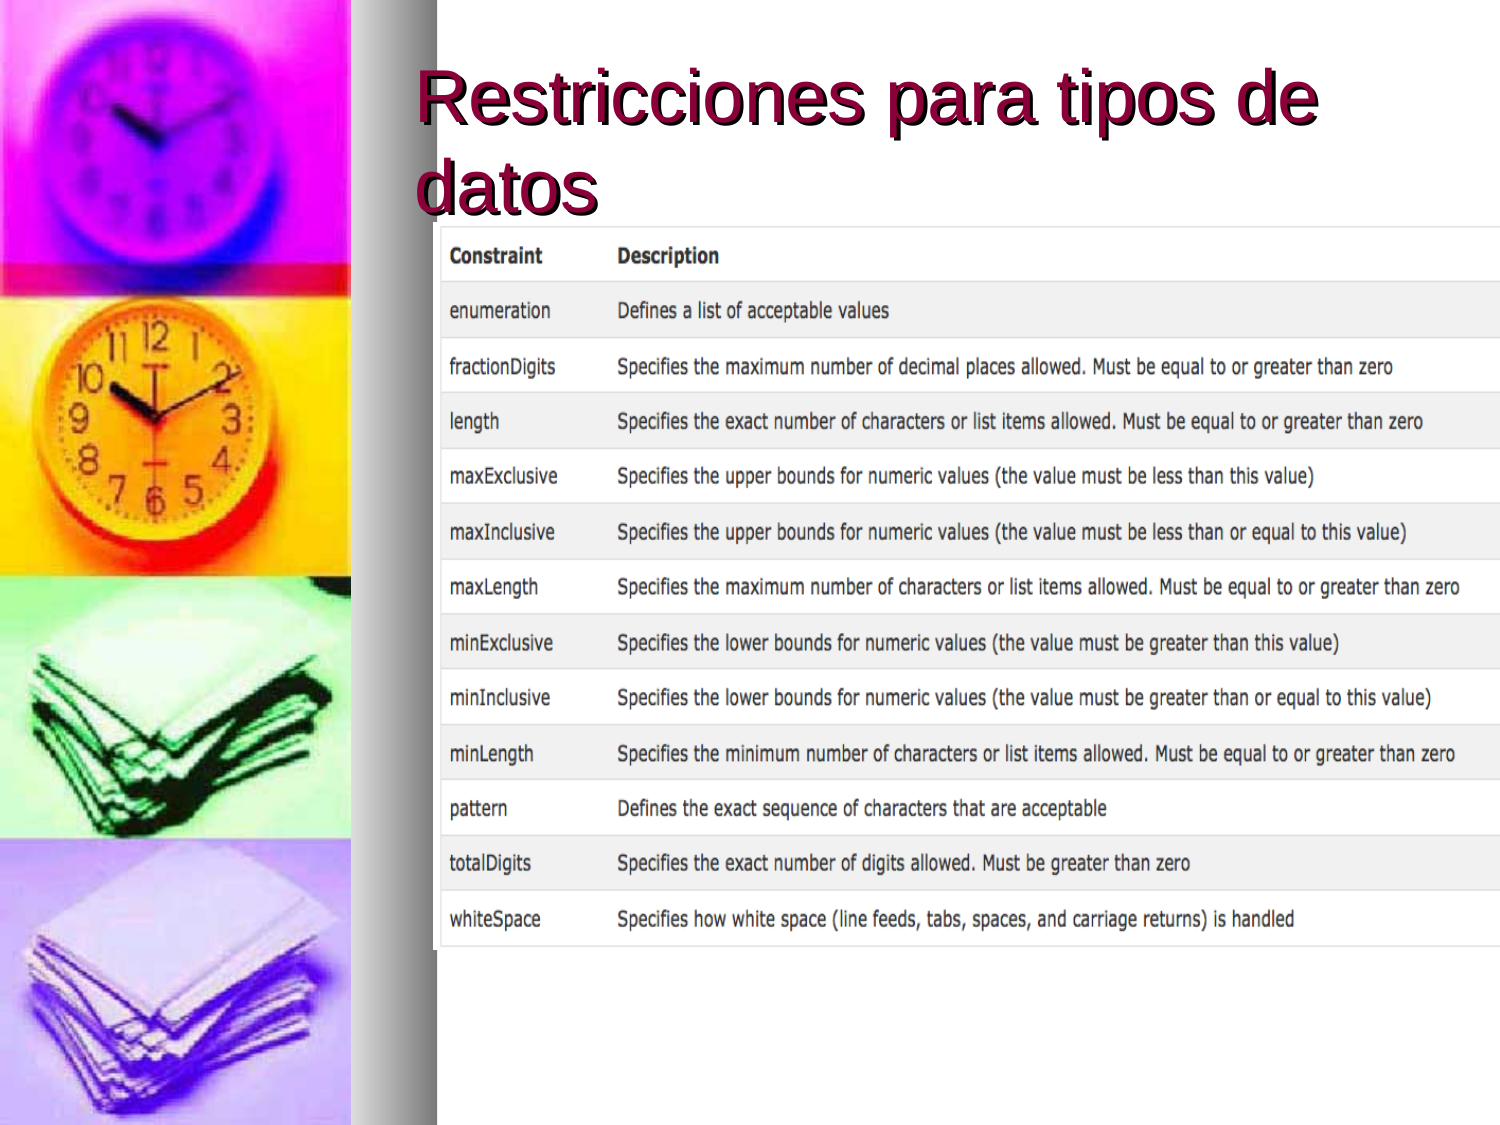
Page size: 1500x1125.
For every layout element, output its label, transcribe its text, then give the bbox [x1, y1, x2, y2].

picture [433, 222, 1500, 950]
picture [0, 0, 351, 1125]
title Restricciones para tipos de datos [399, 37, 1450, 238]
